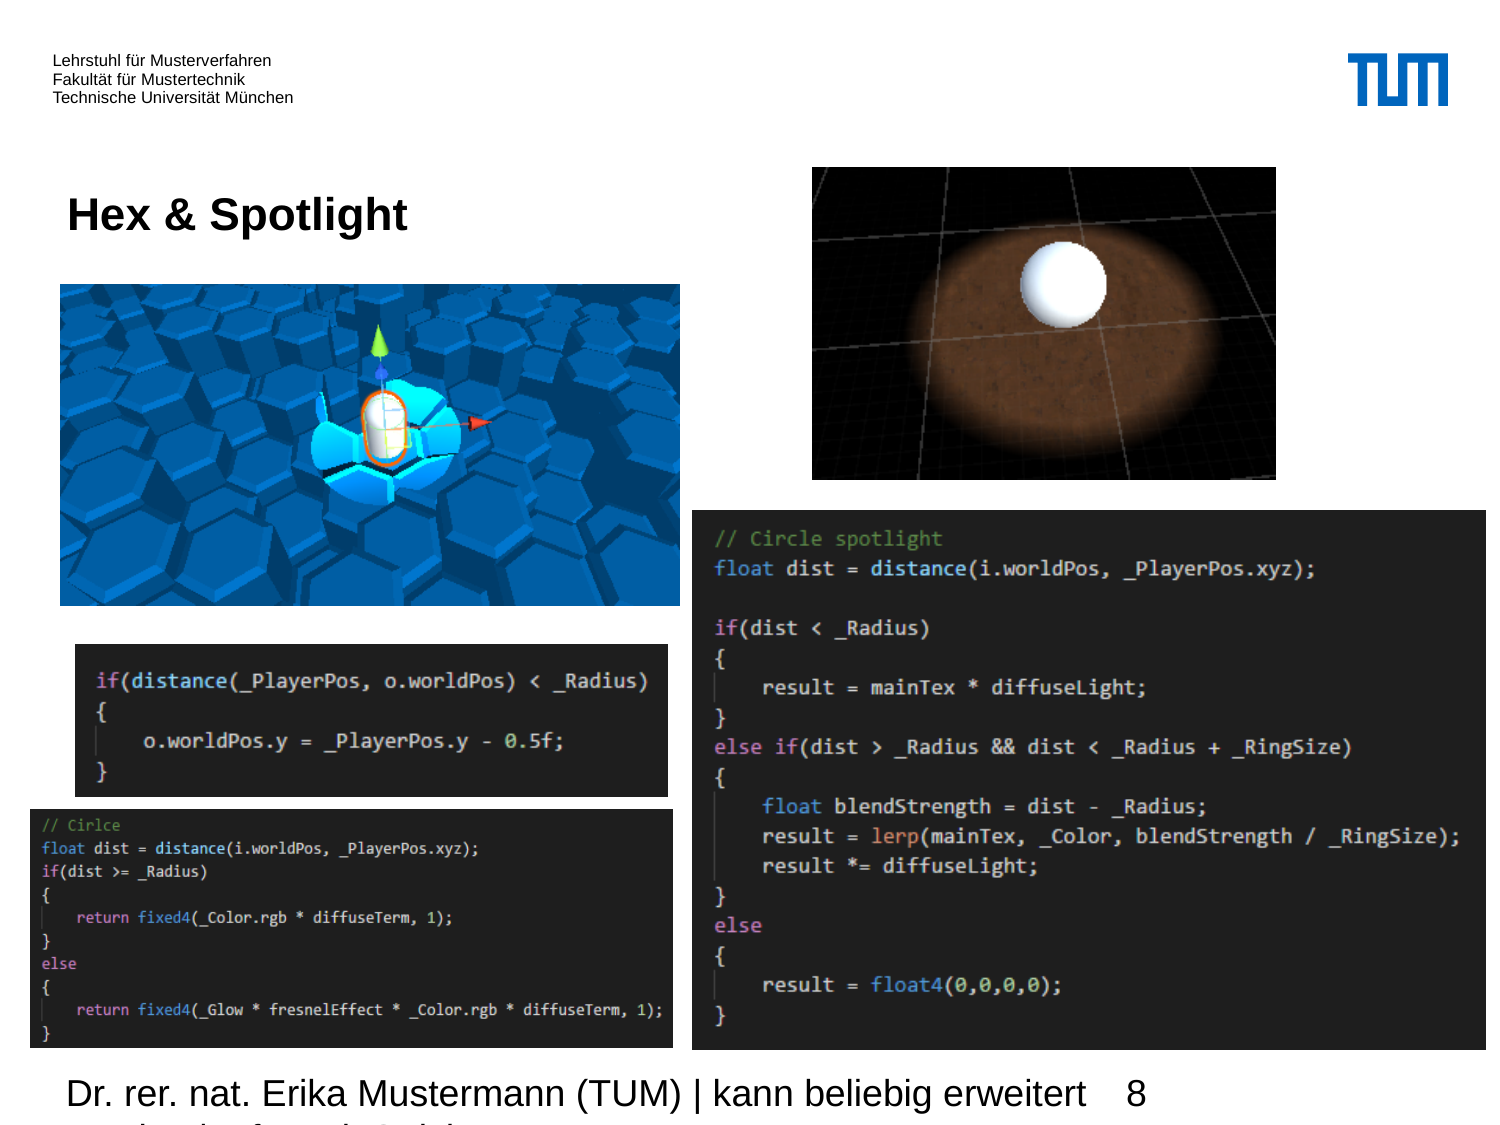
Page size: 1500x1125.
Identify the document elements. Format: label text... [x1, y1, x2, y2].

slide_number <number> [1112, 1061, 1448, 1122]
picture [30, 809, 673, 1048]
footer Dr. rer. nat. Erika Mustermann (TUM) | kann beliebig erweitert werden | Infos mit Strich trennen [51, 1061, 1112, 1122]
picture [692, 510, 1486, 1051]
picture [812, 167, 1276, 480]
title Hex & Spotlight [52, 163, 1449, 231]
picture [60, 284, 680, 606]
picture [75, 644, 668, 797]
